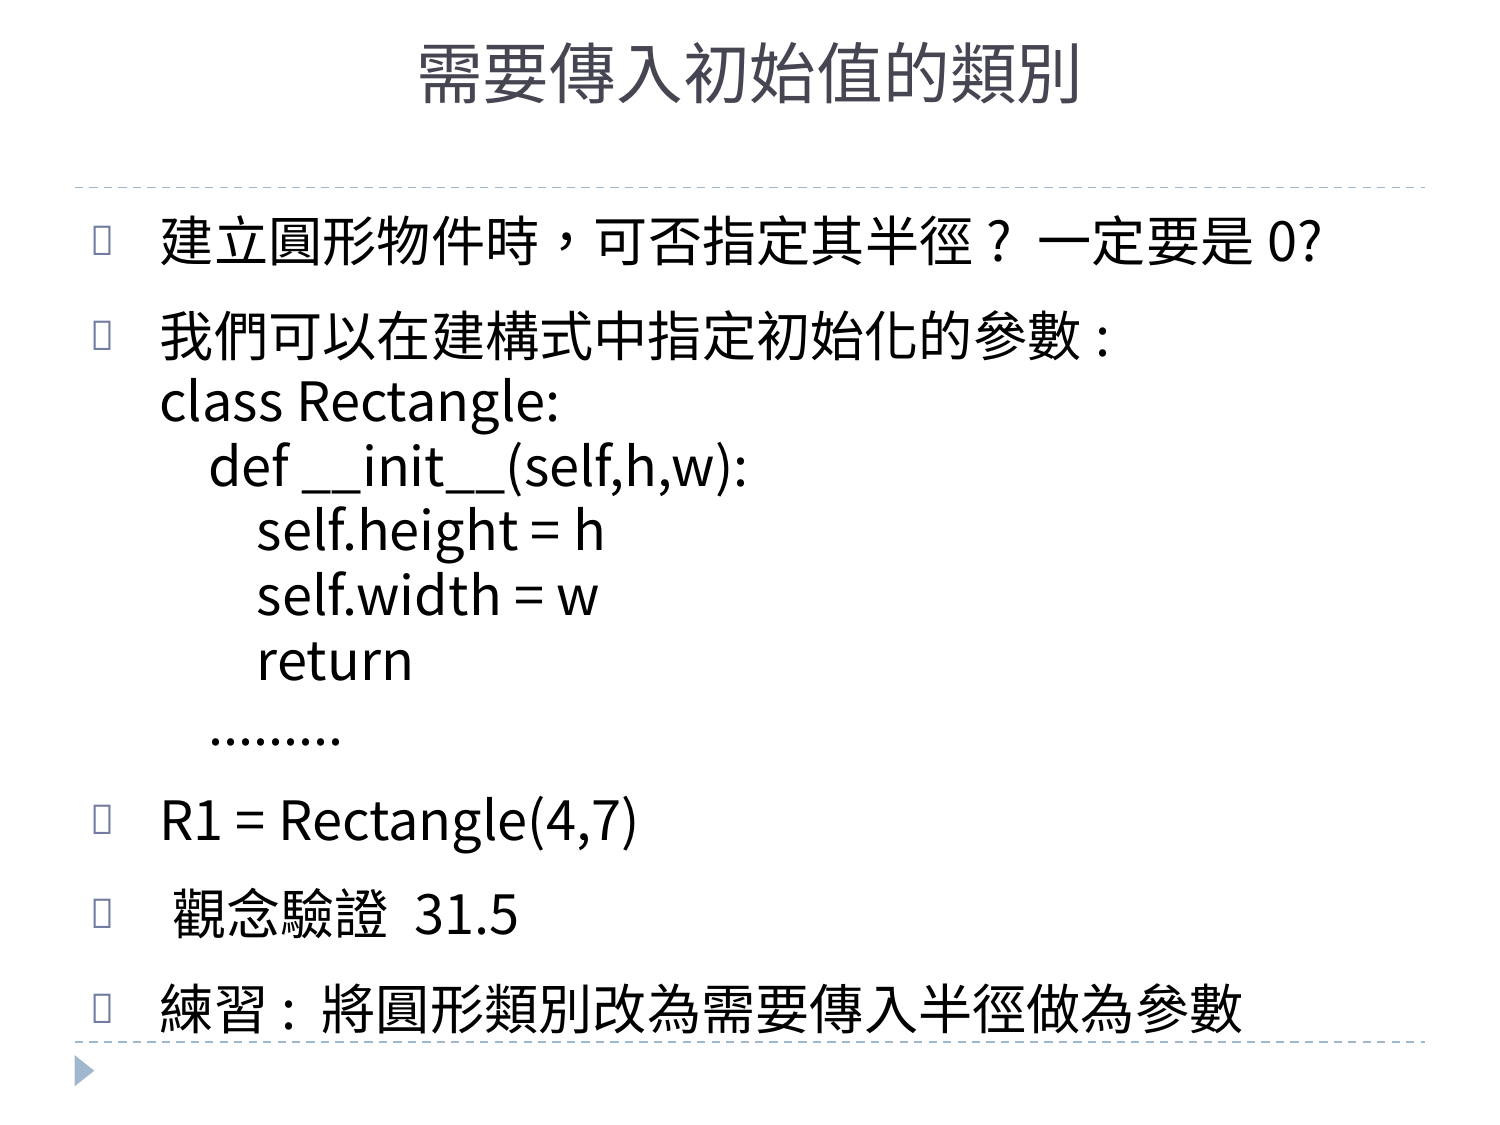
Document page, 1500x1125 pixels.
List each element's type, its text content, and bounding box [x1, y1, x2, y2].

list 建立圓形物件時，可否指定其半徑? 一定要是0? 我們可以在建構式中指定初始化的參數: class Rectangle: def __init__(self,h,w): self.height = h self.width = w return ......... R1 = Rectangle(4,7) 觀念驗證 31.5 練習: 將圓形類別改為需要傳入半徑做為參數 [75, 200, 1425, 1010]
title 需要傳入初始值的類別 [75, 24, 1425, 188]
